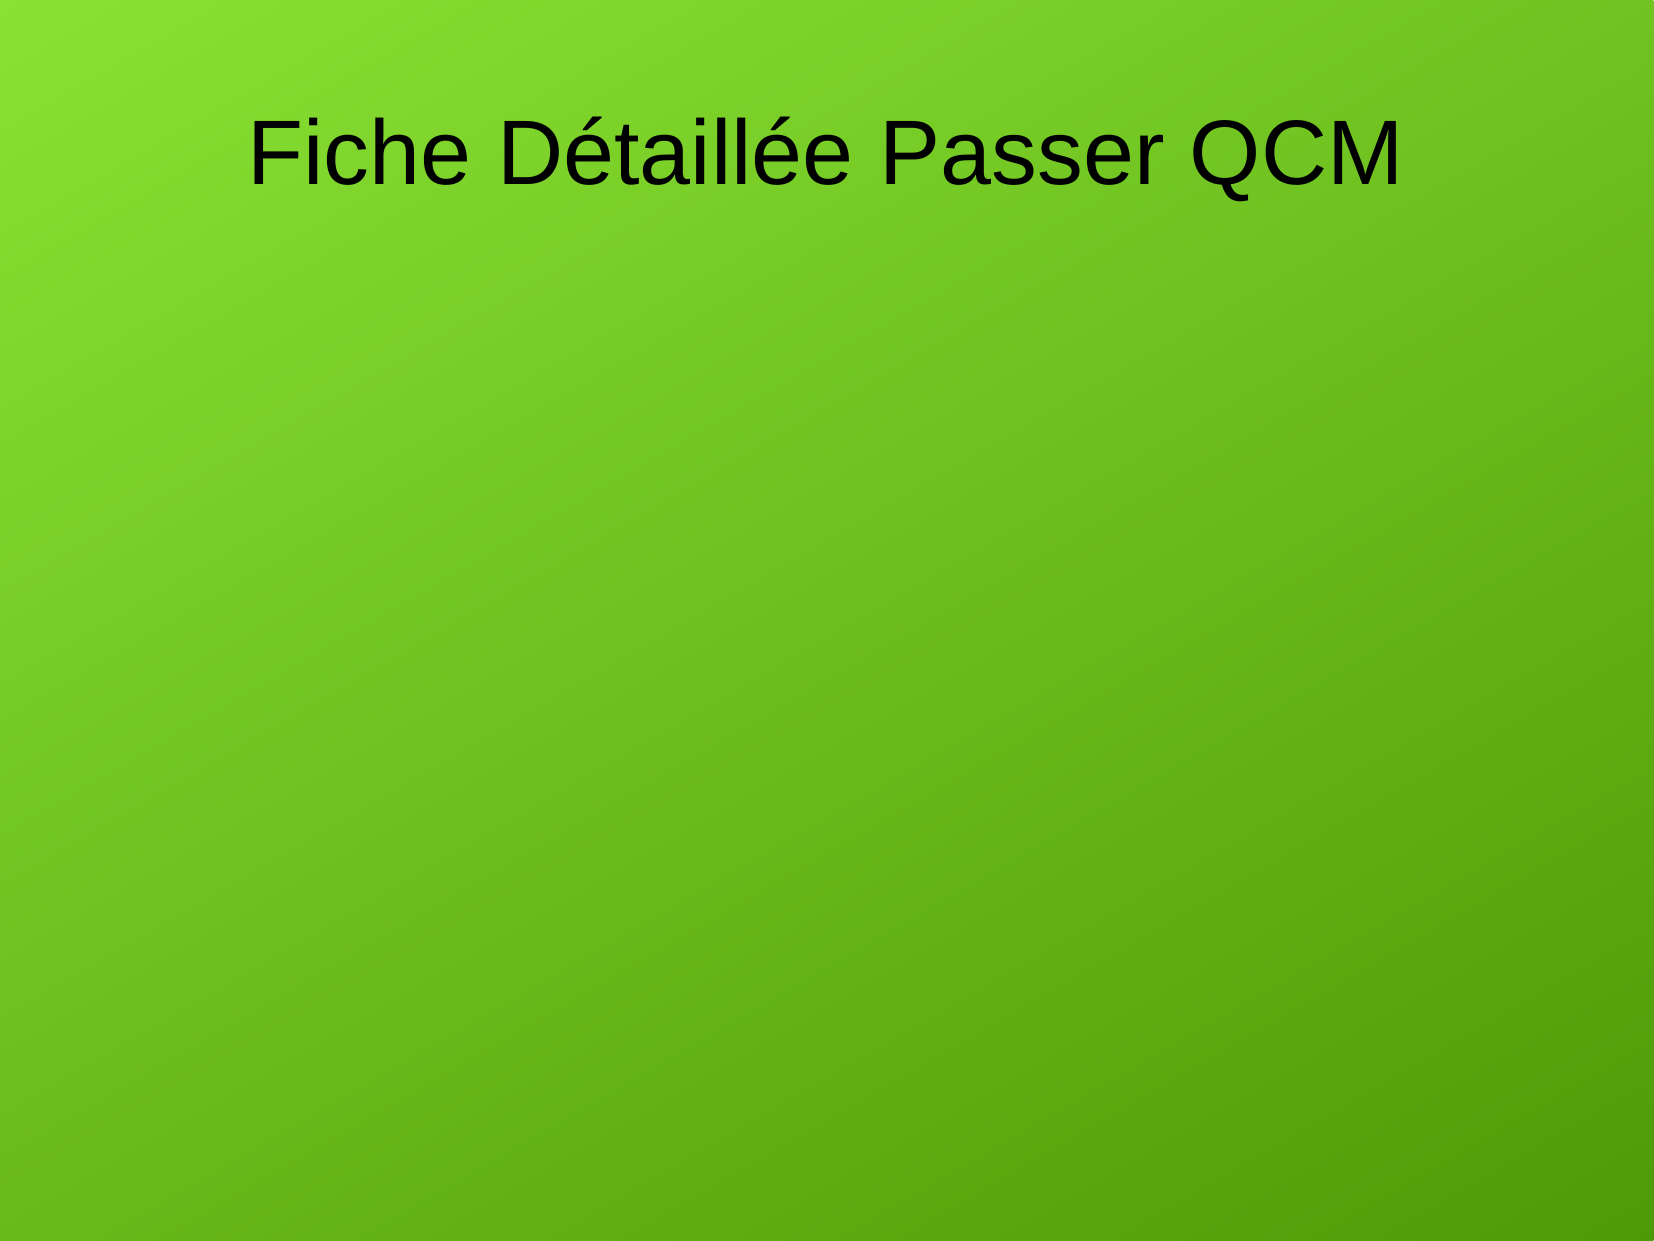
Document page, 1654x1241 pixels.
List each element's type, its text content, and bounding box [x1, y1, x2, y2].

title Fiche Détaillée Passer QCM [82, 49, 1571, 257]
